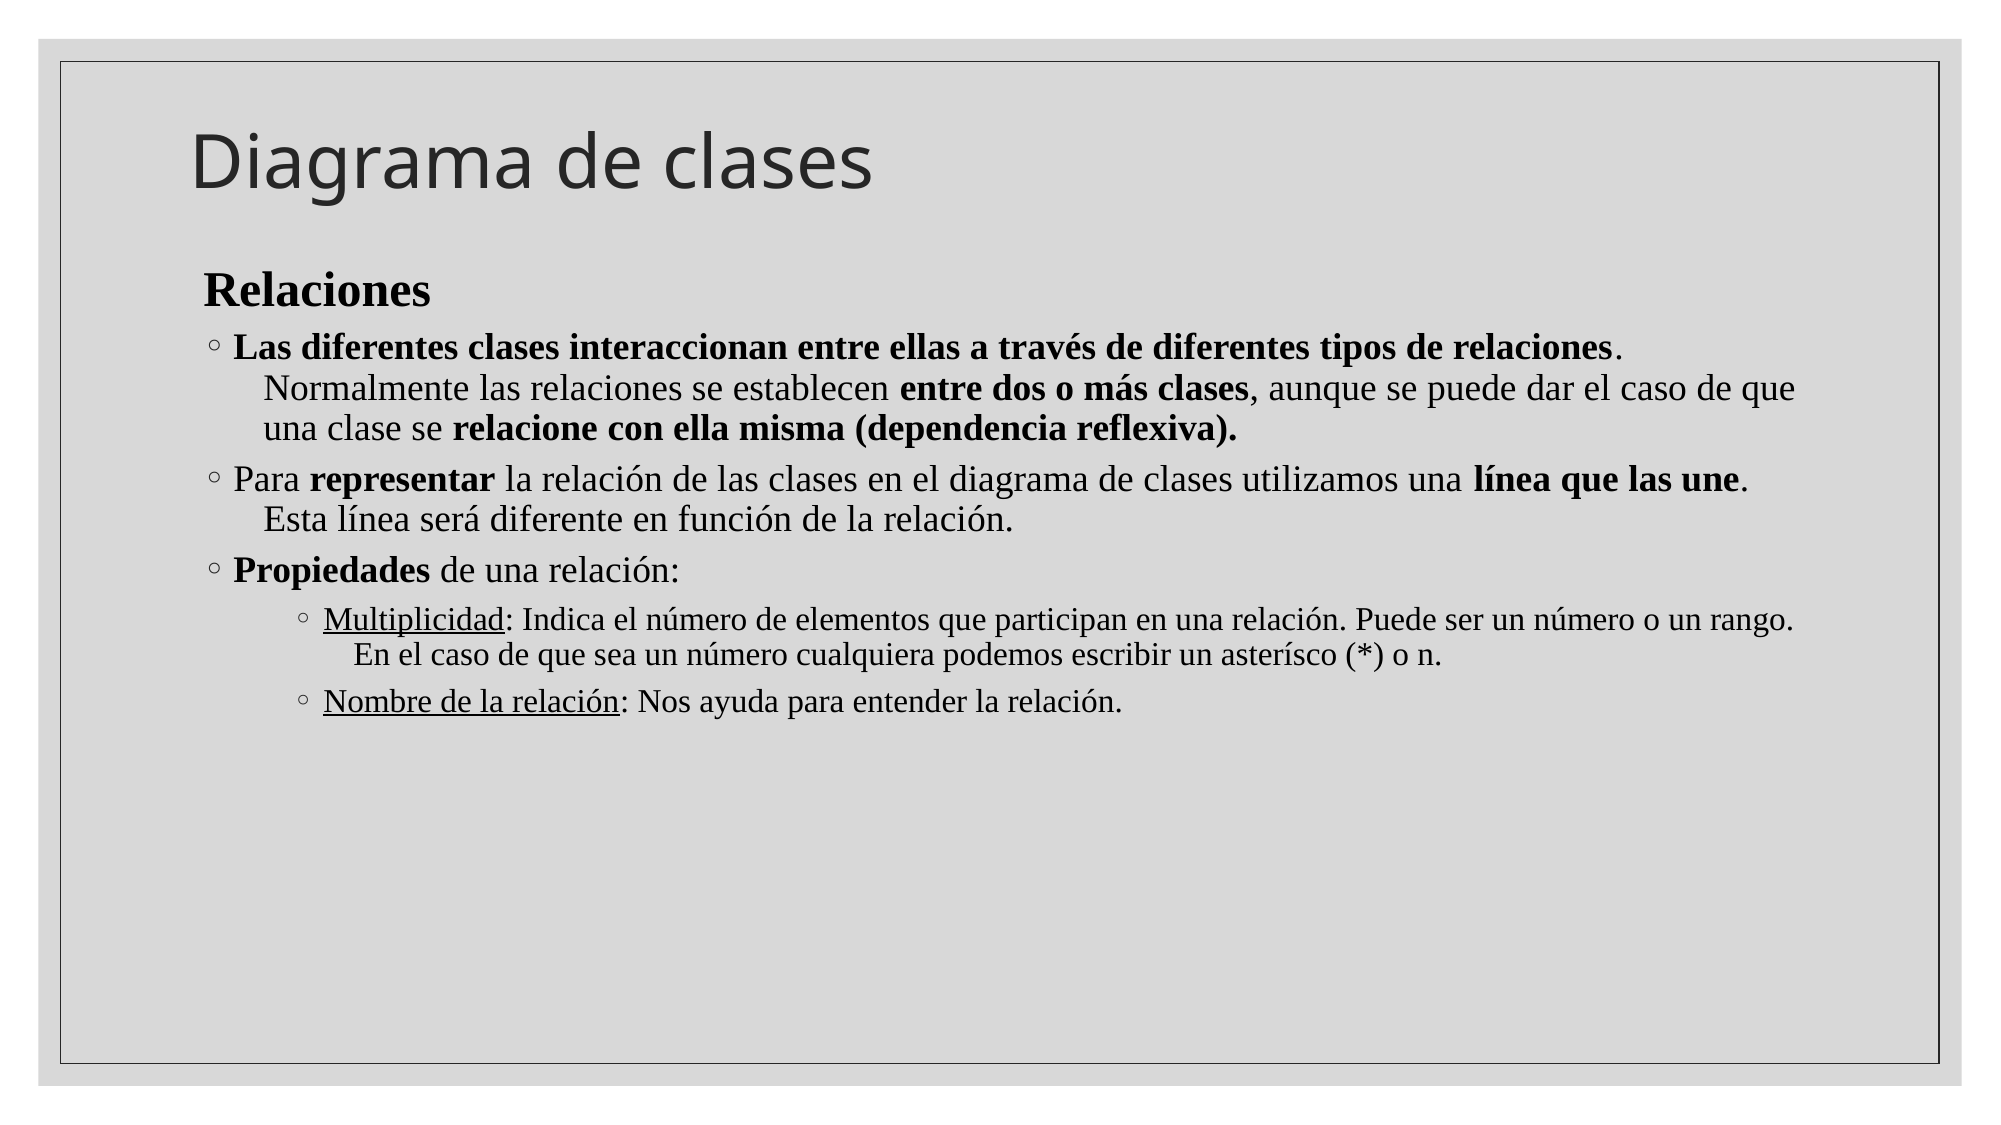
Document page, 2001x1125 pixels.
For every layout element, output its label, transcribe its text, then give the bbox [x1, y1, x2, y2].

title Diagrama de clases [174, 105, 1825, 224]
list Relaciones Las diferentes clases interaccionan entre ellas a través de diferentes tipos de relaciones. Normalmente las relaciones se establecen entre dos o más clases, aunque se puede dar el caso de que una clase se relacione con ella misma (dependencia reflexiva). Para representar la relación de las clases en el diagrama de clases utilizamos una línea que las une. Esta línea será diferente en función de la relación. Propiedades de una relación: Multiplicidad: Indica el número de elementos que participan en una relación. Puede ser un número o un rango. En el caso de que sea un número cualquiera podemos escribir un asterísco (*) o n. Nombre de la relación: Nos ayuda para entender la relación. [98, 255, 1825, 988]
